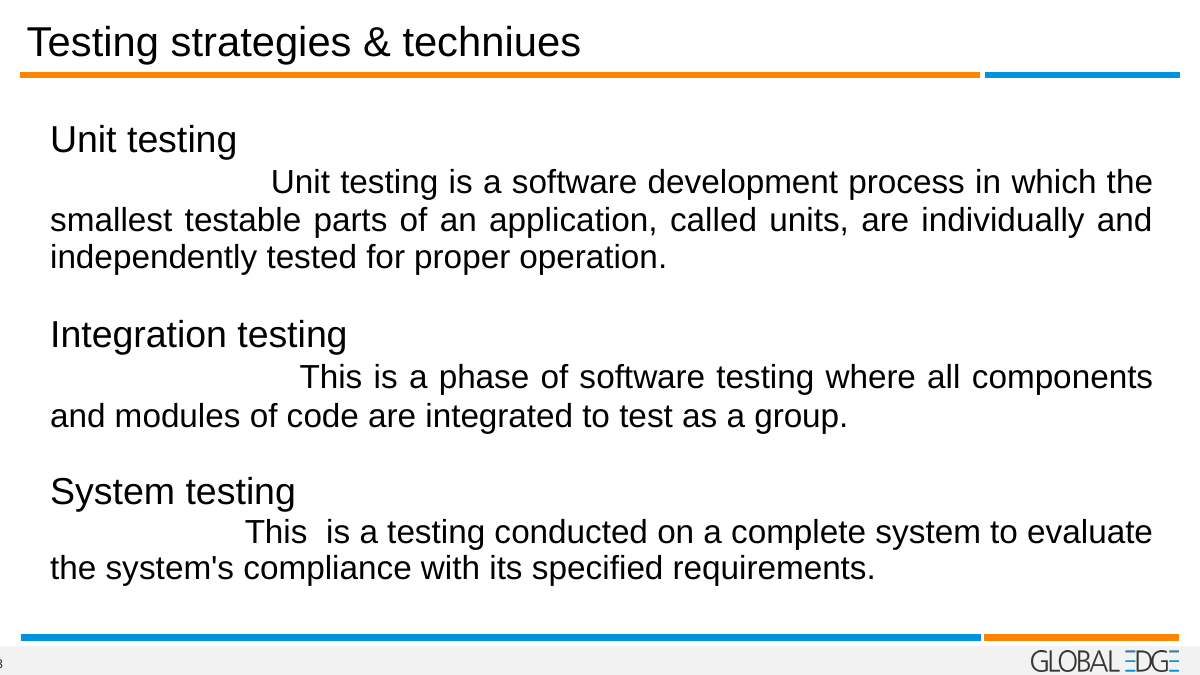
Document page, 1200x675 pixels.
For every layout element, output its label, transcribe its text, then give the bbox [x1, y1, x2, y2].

text_box Unit testing Unit testing is a software development process in which the smallest testable parts of an application, called units, are individually and independently tested for proper operation. Integration testing This is a phase of software testing where all components and modules of code are integrated to test as a group. System testing This is a testing conducted on a complete system to evaluate the system's compliance with its specified requirements. [35, 110, 1170, 632]
text_box Testing strategies & techniues [11, 11, 827, 111]
picture [1031, 650, 1179, 672]
